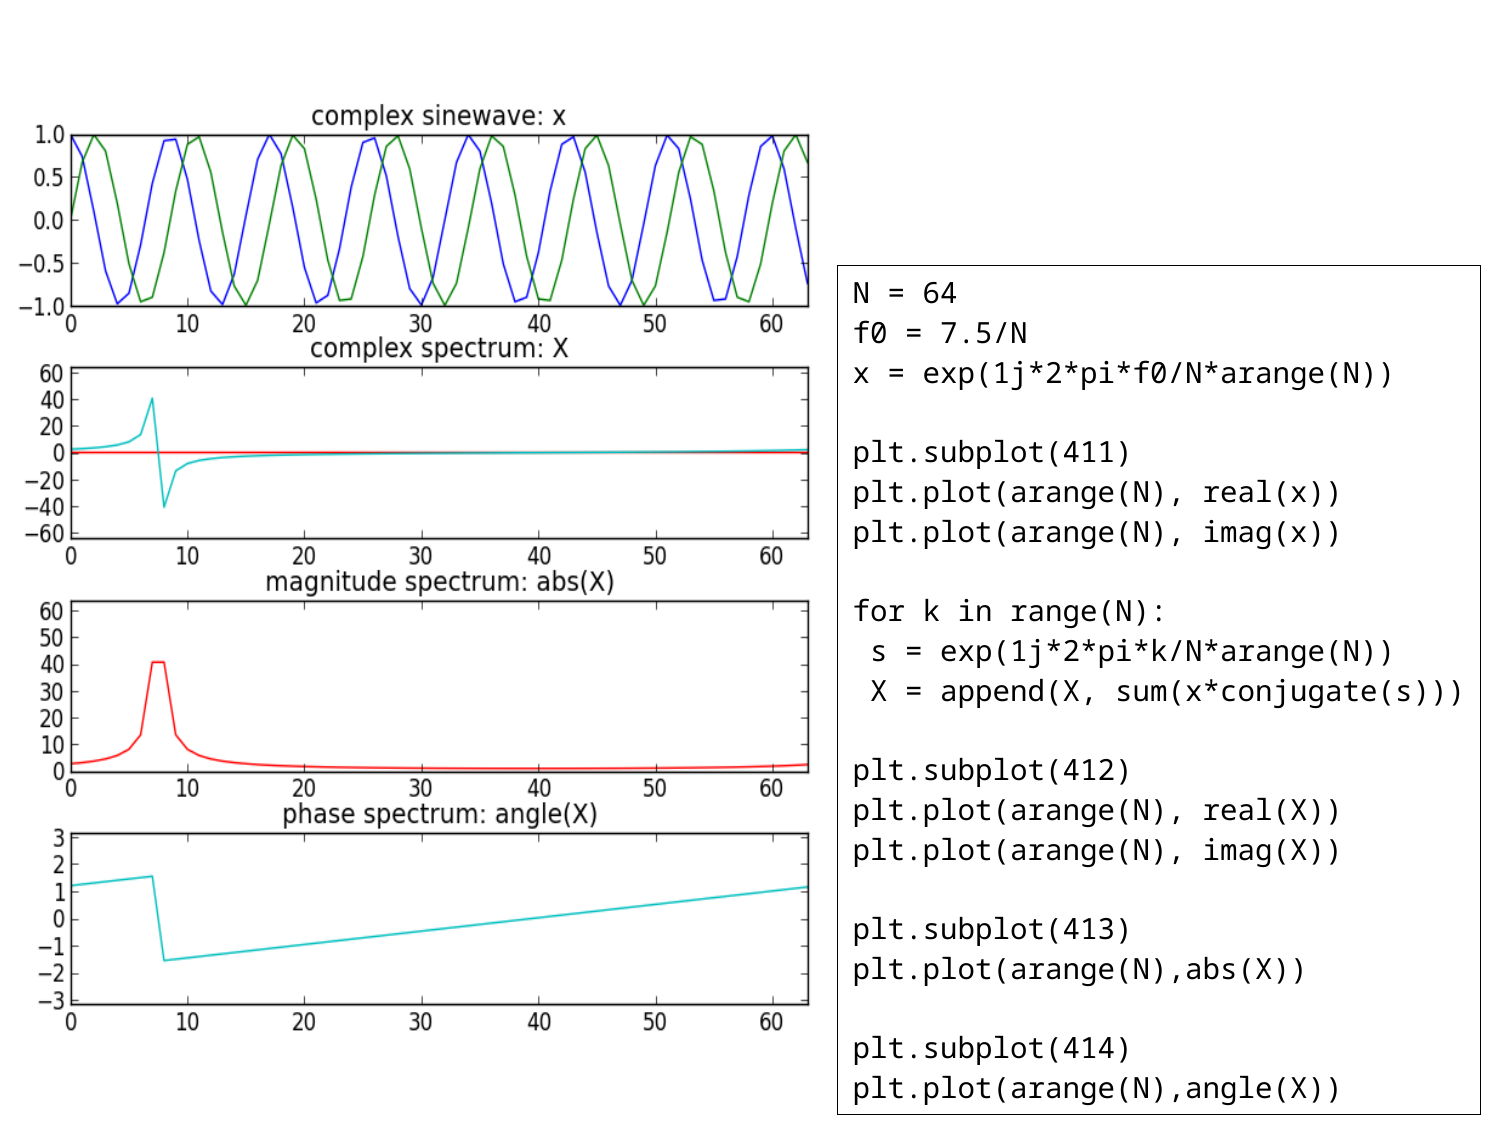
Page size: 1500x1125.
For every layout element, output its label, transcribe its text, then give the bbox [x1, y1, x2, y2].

text_box N = 64 f0 = 7.5/N x = exp(1j*2*pi*f0/N*arange(N)) plt.subplot(411) plt.plot(arange(N), real(x)) plt.plot(arange(N), imag(x)) for k in range(N): s = exp(1j*2*pi*k/N*arange(N)) X = append(X, sum(x*conjugate(s))) plt.subplot(412) plt.plot(arange(N), real(X)) plt.plot(arange(N), imag(X)) plt.subplot(413) plt.plot(arange(N),abs(X)) plt.subplot(414) plt.plot(arange(N),angle(X)) [837, 265, 1481, 895]
picture [15, 89, 826, 1051]
